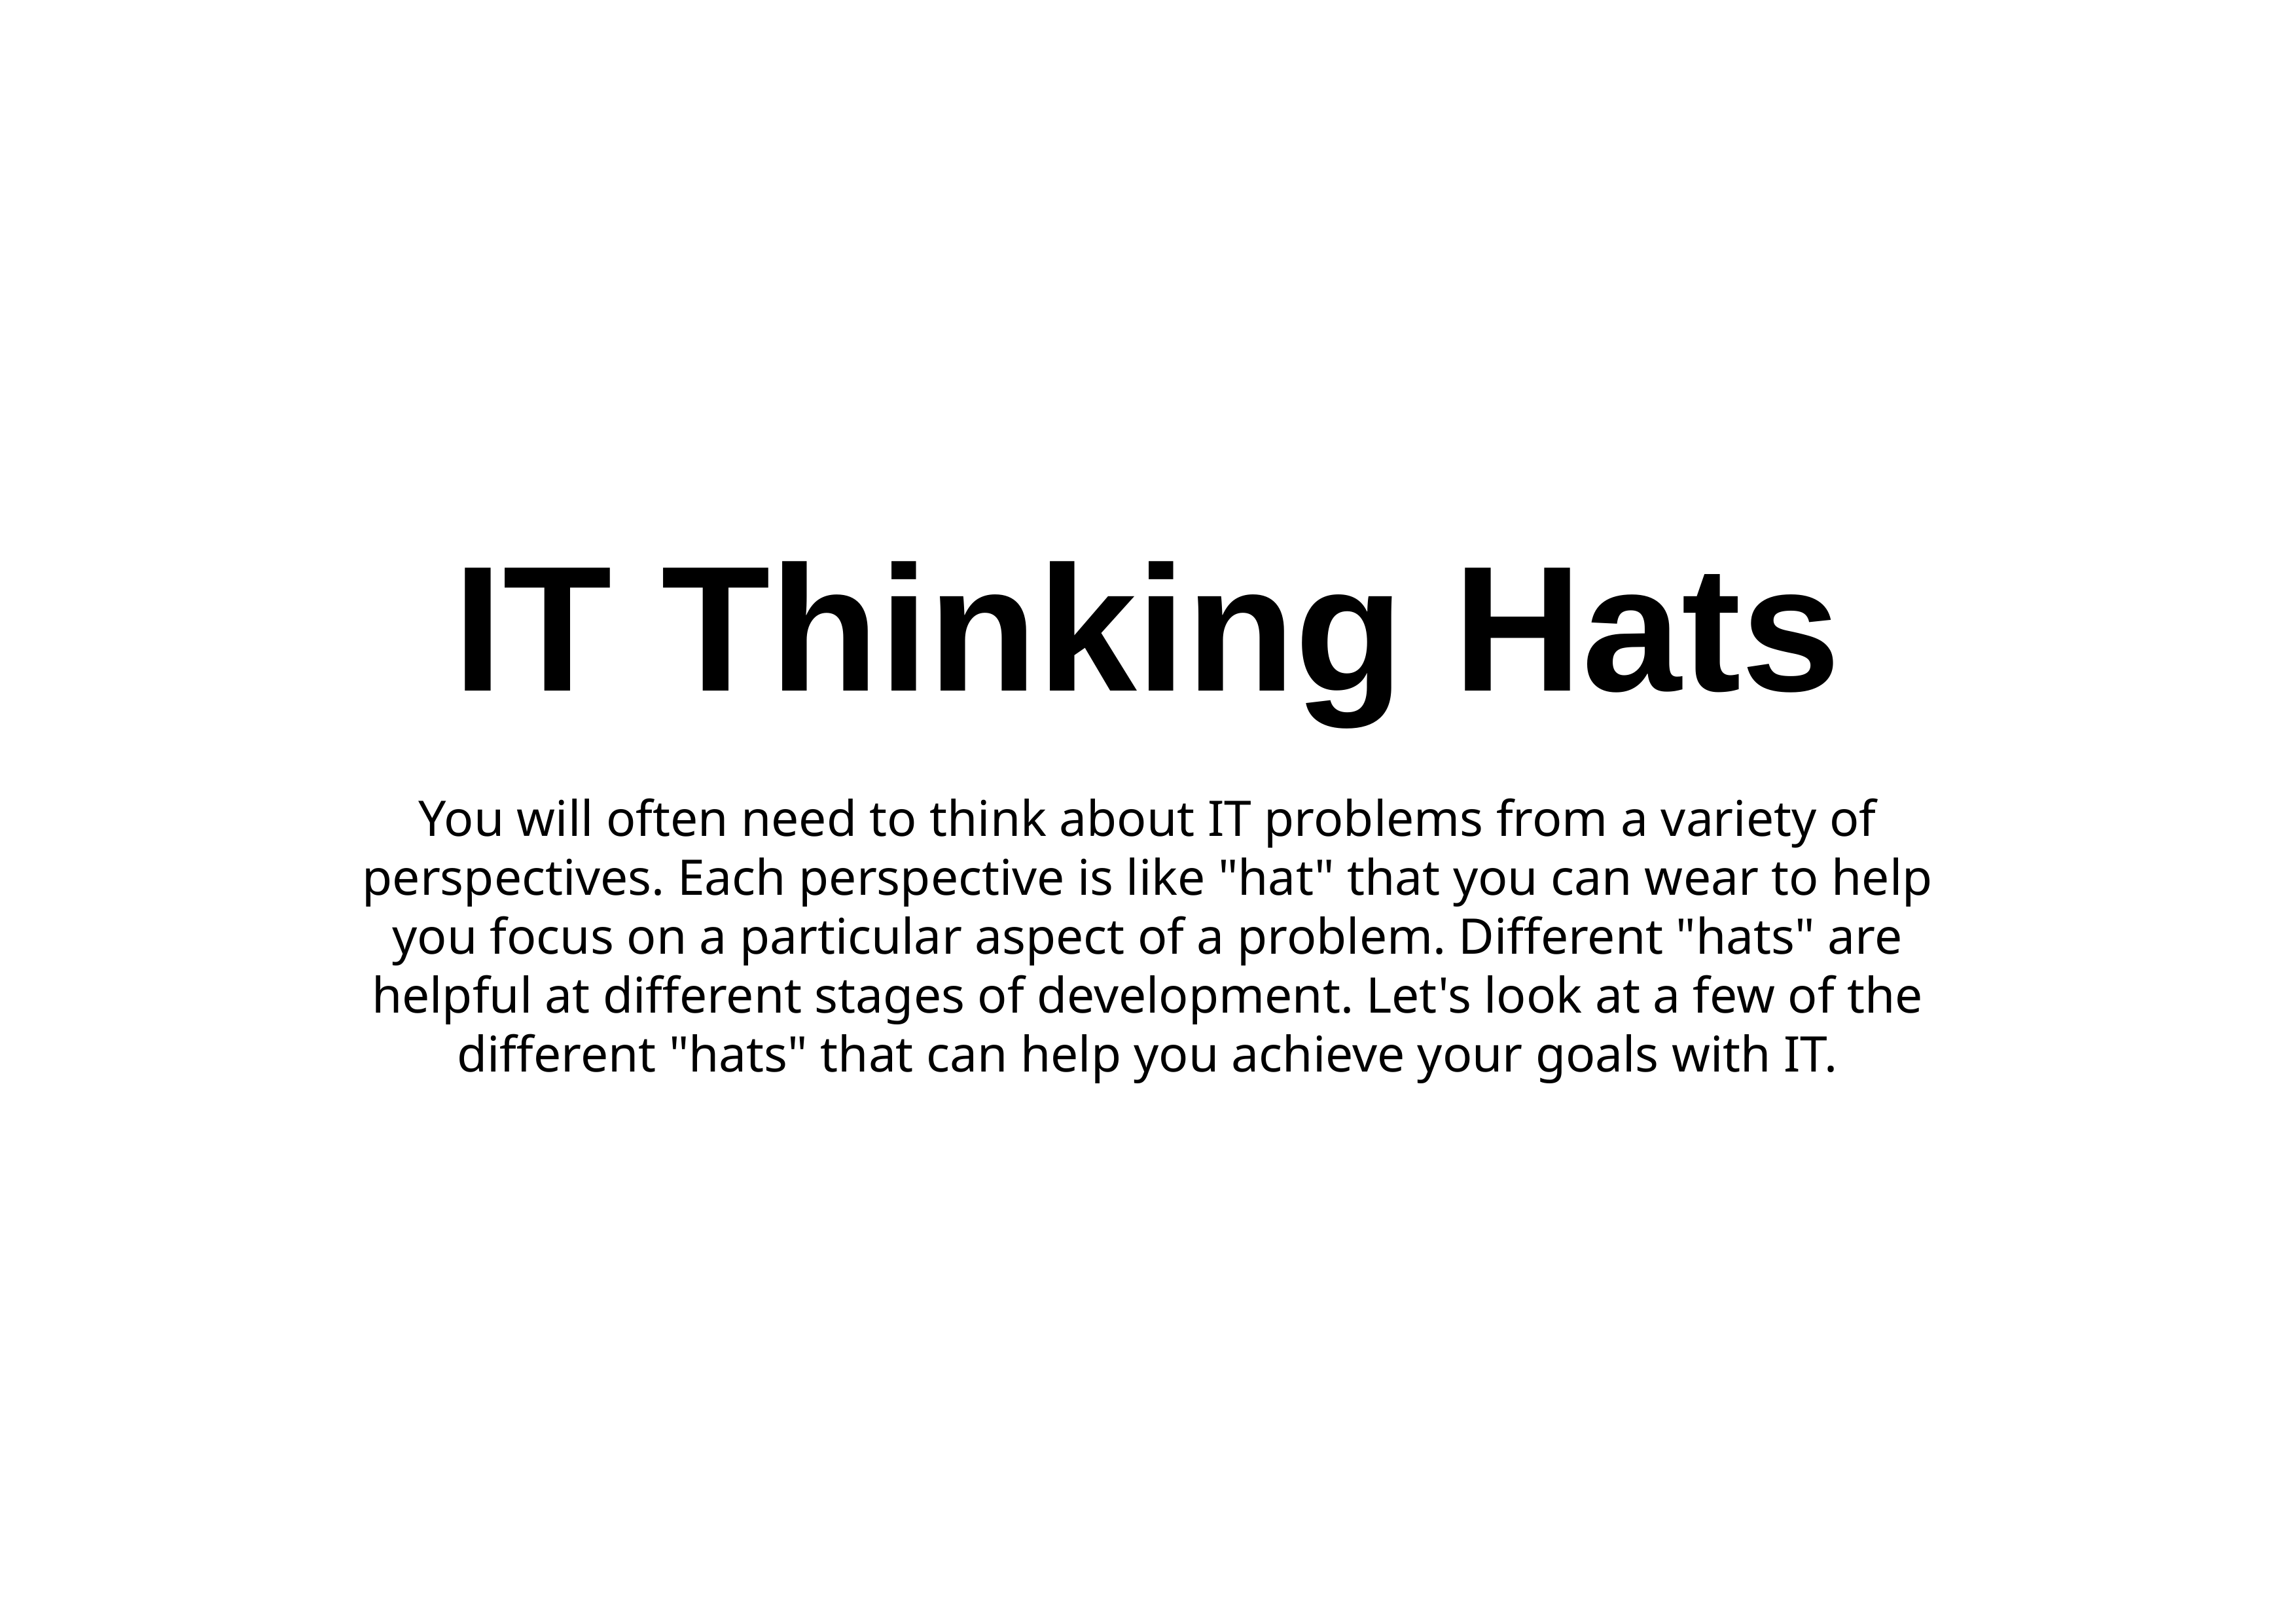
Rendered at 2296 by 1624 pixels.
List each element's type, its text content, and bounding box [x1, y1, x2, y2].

text_box You will often need to think about IT problems from a variety of perspectives. Each perspective is like "hat" that you can wear to help you focus on a particular aspect of a problem. Different "hats" are helpful at different stages of development. Let's look at a few of the different "hats" that can help you achieve your goals with IT. [336, 777, 1960, 1092]
title IT Thinking Hats [78, 529, 2218, 710]
